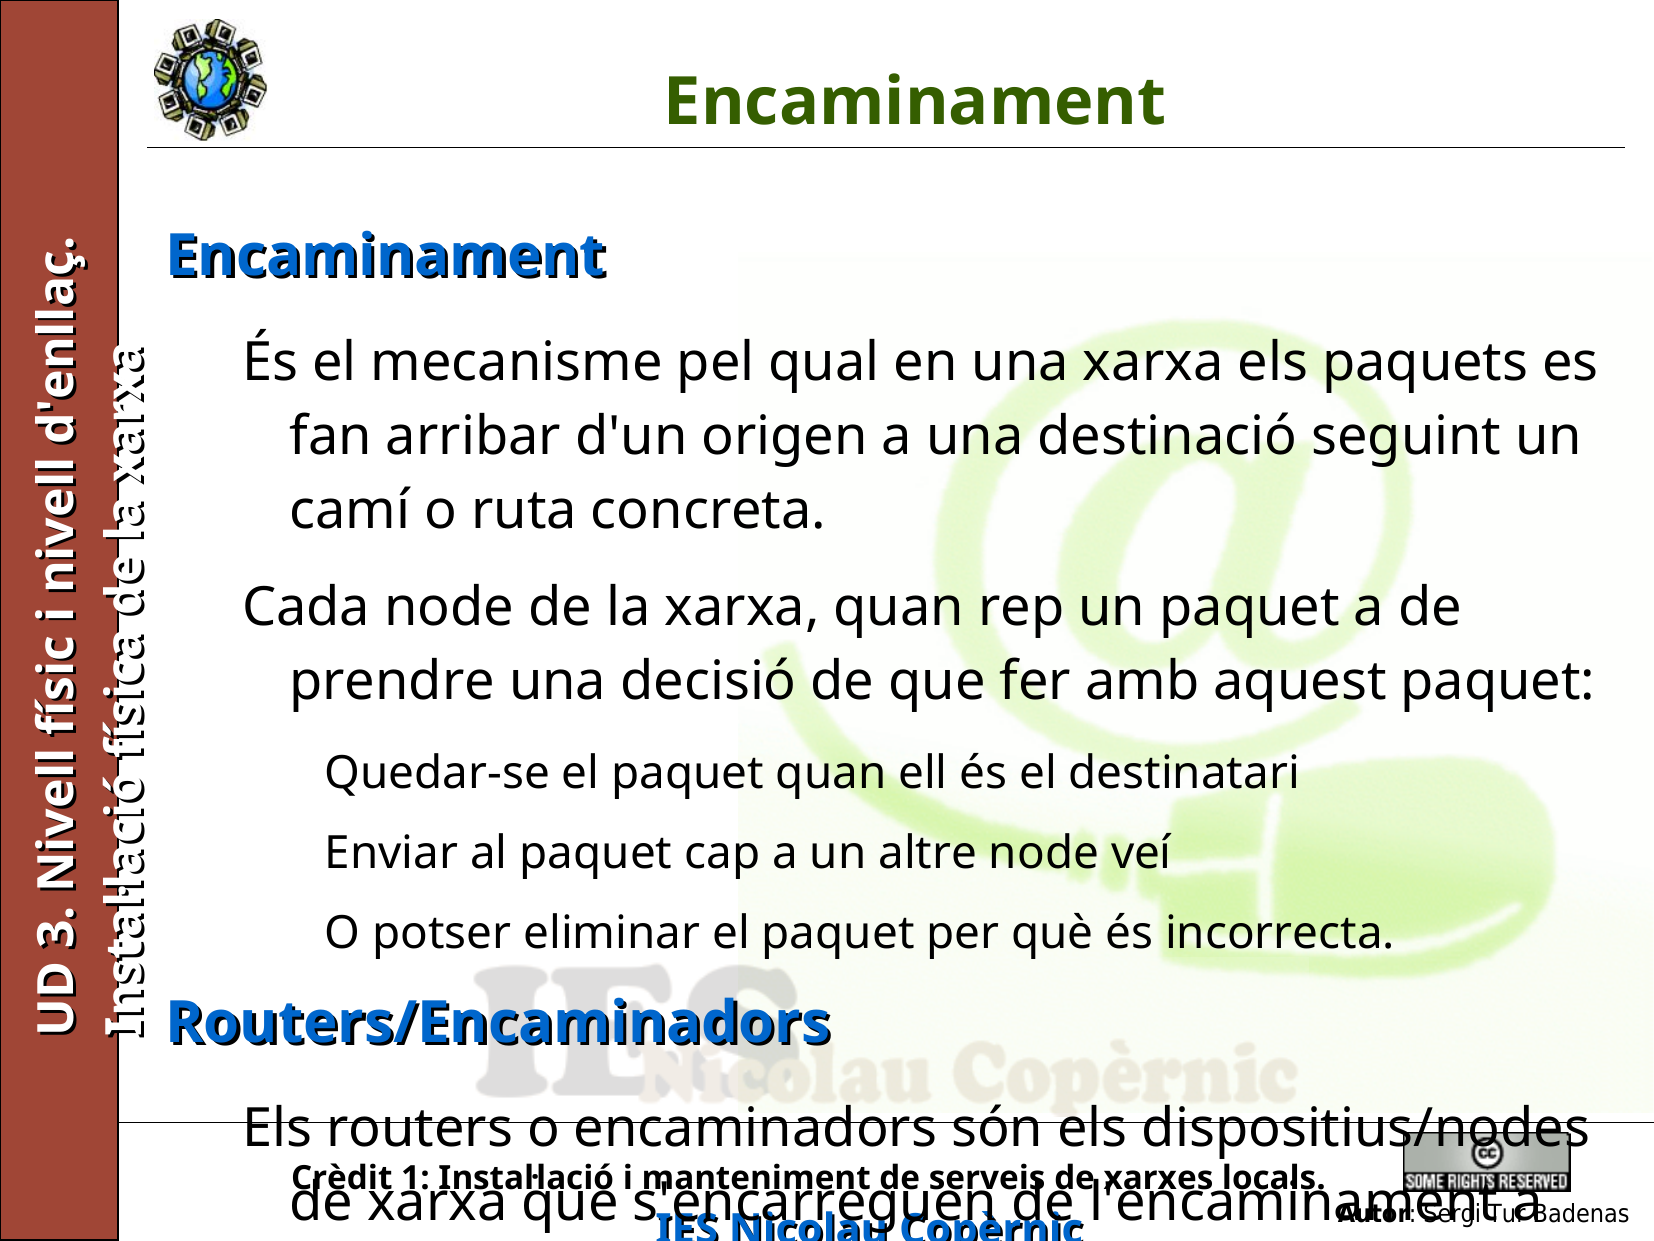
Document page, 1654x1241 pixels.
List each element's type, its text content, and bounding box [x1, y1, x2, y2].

picture [1475, 1132, 1492, 1143]
list Encaminament És el mecanisme pel qual en una xarxa els paquets es fan arribar d'un origen a una destinació seguint un camí o ruta concreta. Cada node de la xarxa, quan rep un paquet a de prendre una decisió de que fer amb aquest paquet: Quedar-se el paquet quan ell és el destinatari Enviar al paquet cap a un altre node veí O potser eliminar el paquet per què és incorrecta. Routers/Encaminadors Els routers o encaminadors són els dispositius/nodes de xarxa que s'encarreguen de l'encaminament a nivell de xarxa. [147, 213, 1636, 1061]
picture [1508, 1132, 1524, 1143]
title Encaminament [171, 56, 1654, 141]
picture [154, 19, 268, 142]
picture [1403, 1132, 1571, 1192]
picture [466, 252, 1654, 1117]
